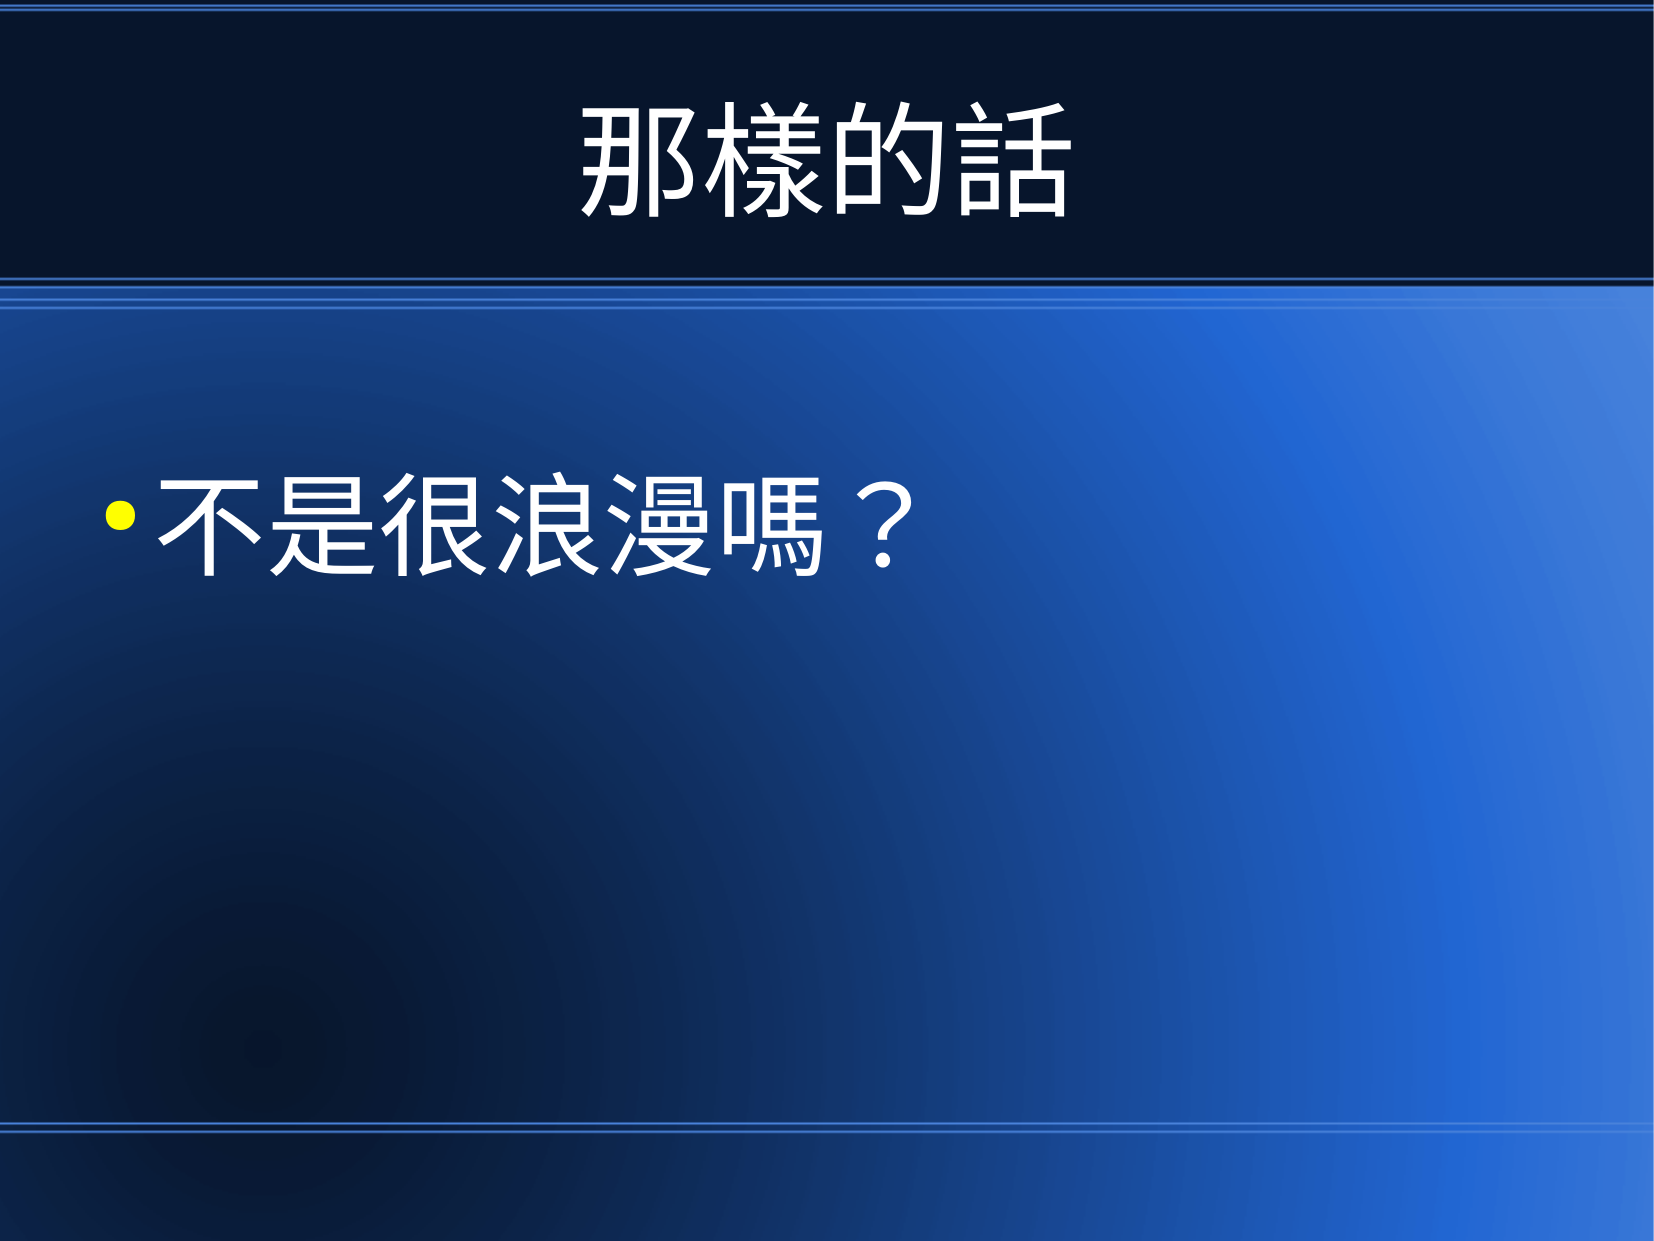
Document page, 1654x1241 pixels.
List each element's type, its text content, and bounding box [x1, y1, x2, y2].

title 那樣的話 [82, 49, 1571, 257]
picture [0, 0, 1654, 1241]
list 不是很浪漫嗎？ [82, 355, 1571, 1241]
